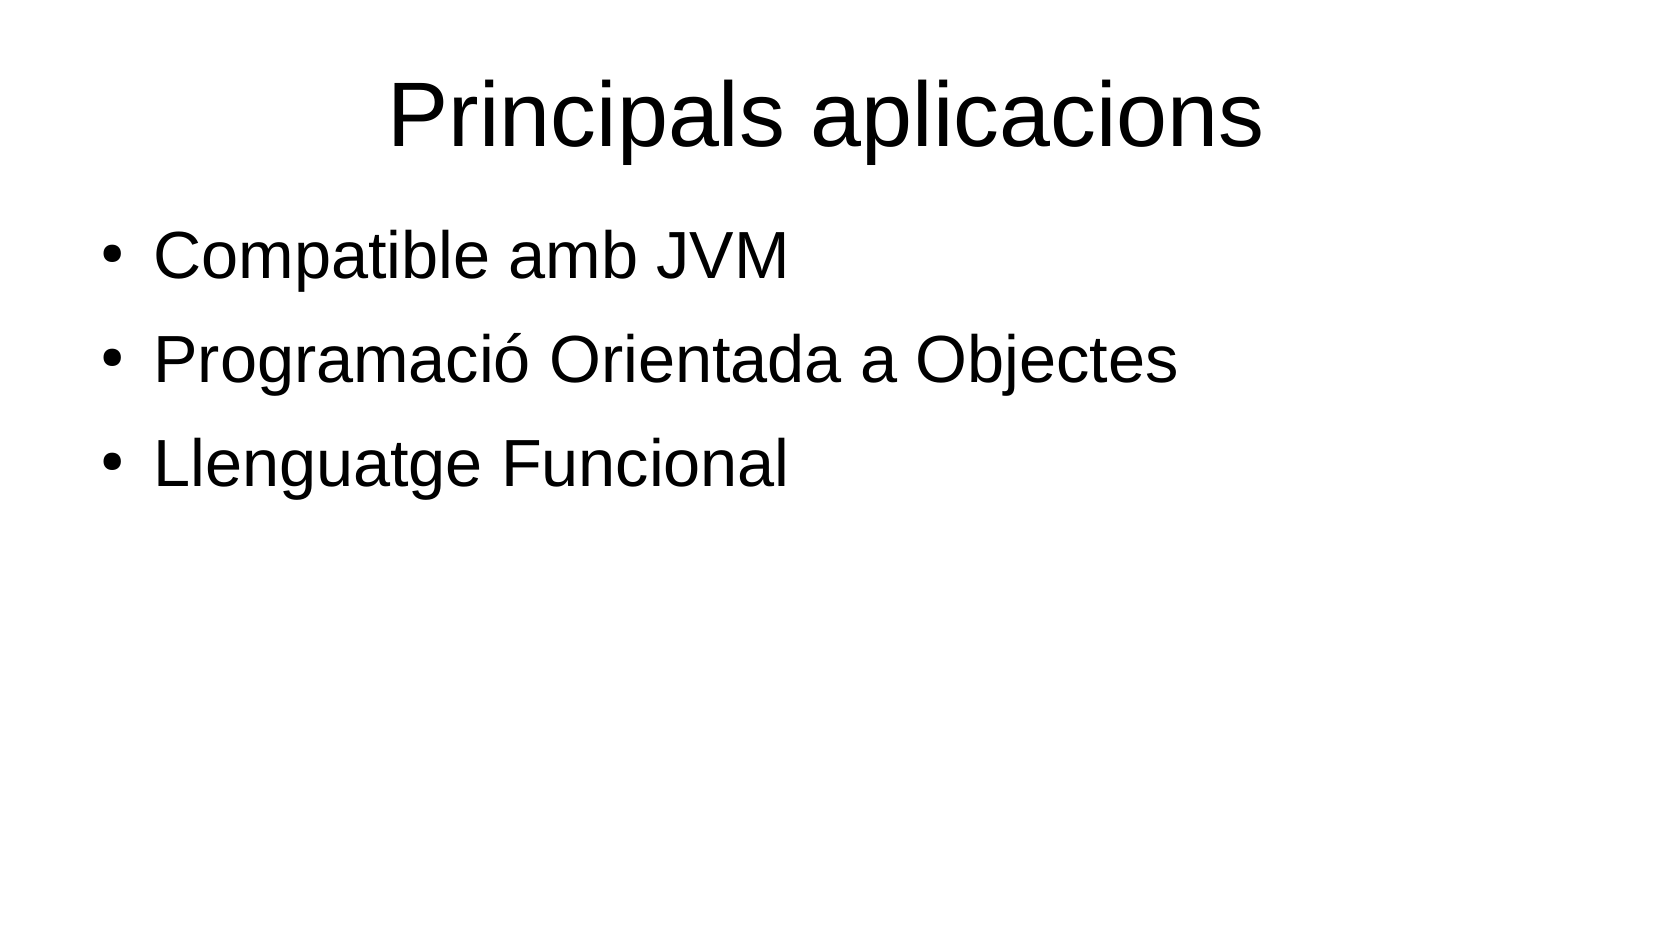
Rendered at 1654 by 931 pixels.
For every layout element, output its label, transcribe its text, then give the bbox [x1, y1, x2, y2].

title Principals aplicacions [82, 37, 1571, 193]
list Compatible amb JVM Programació Orientada a Objectes Llenguatge Funcional [82, 217, 1571, 758]
